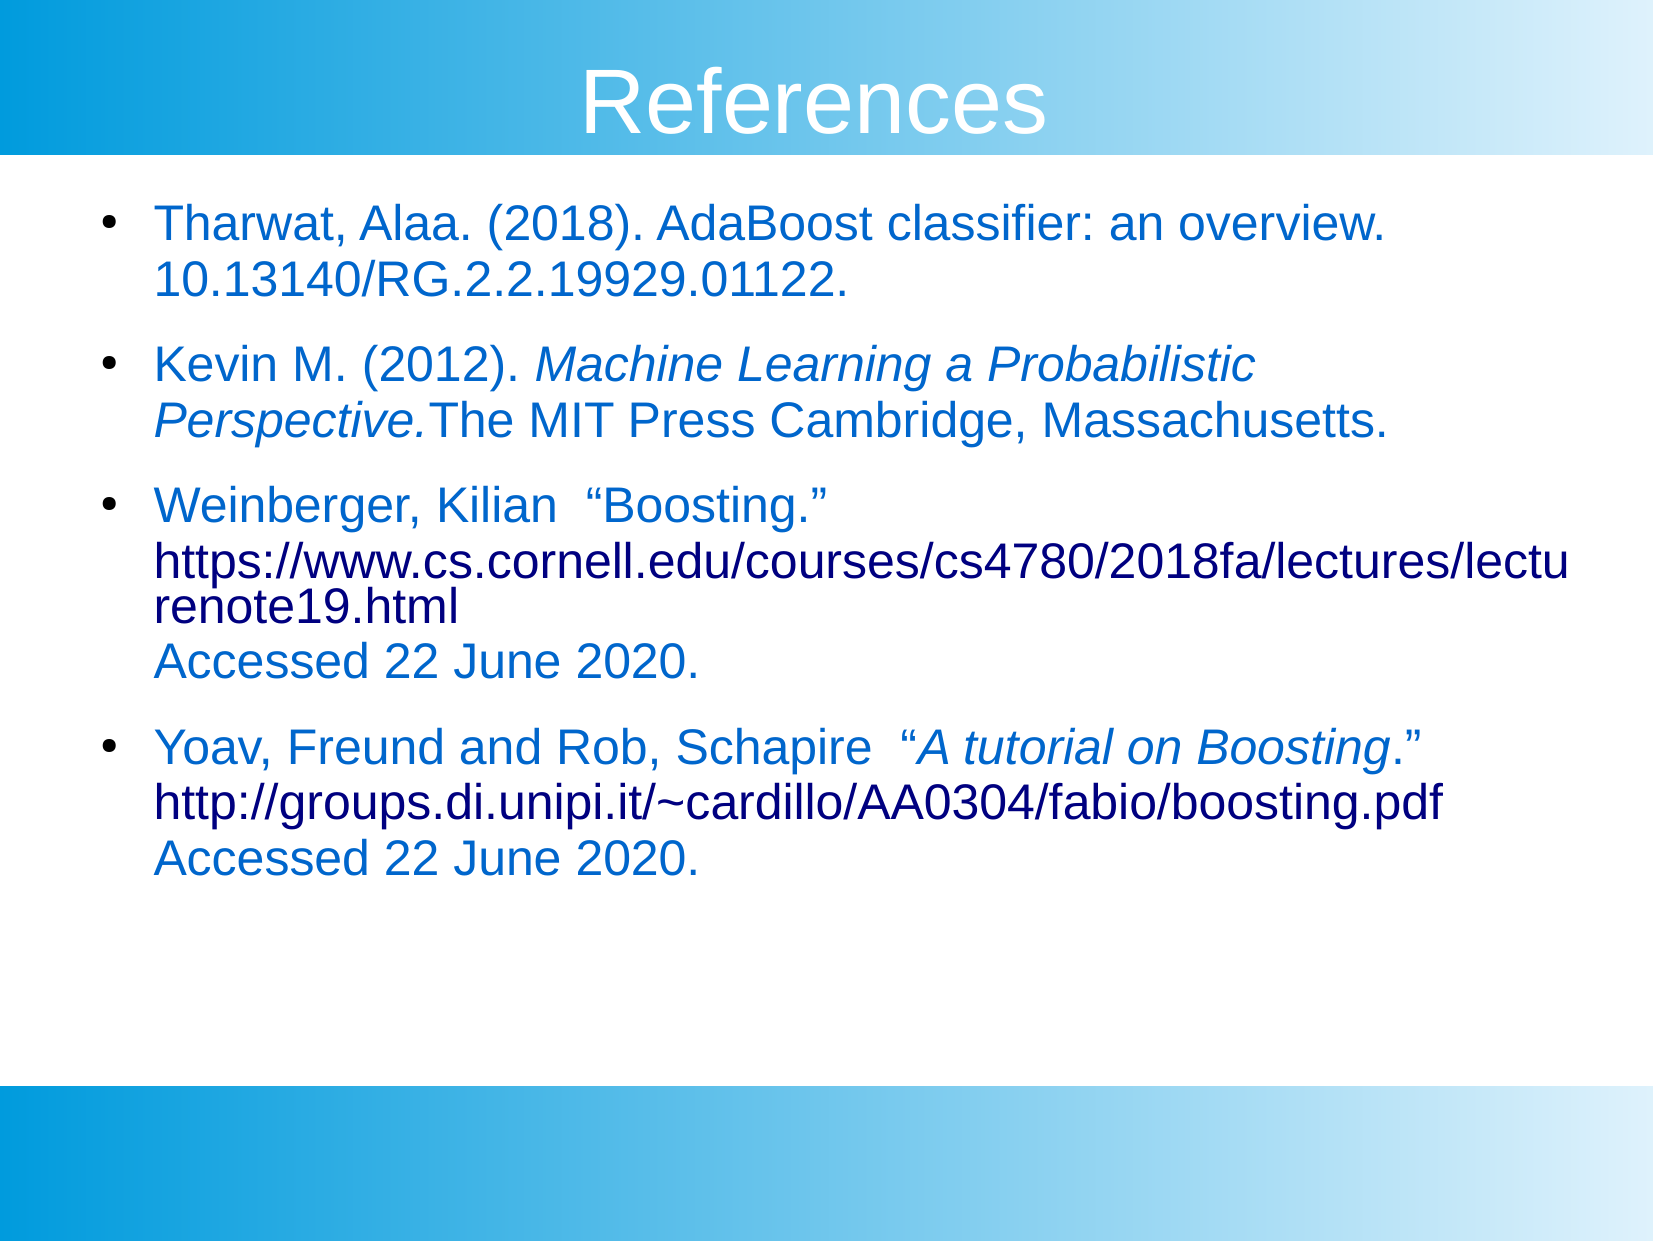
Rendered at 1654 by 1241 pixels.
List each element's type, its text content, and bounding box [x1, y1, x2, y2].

list Tharwat, Alaa. (2018). AdaBoost classifier: an overview. 10.13140/RG.2.2.19929.01122. Kevin M. (2012). Machine Learning a Probabilistic Perspective.The MIT Press Cambridge, Massachusetts. Weinberger, Kilian “Boosting.” https://www.cs.cornell.edu/courses/cs4780/2018fa/lectures/lecturenote19.htmlAccessed 22 June 2020. Yoav, Freund and Rob, Schapire “A tutorial on Boosting.” http://groups.di.unipi.it/~cardillo/AA0304/fabio/boosting.pdf Accessed 22 June 2020. [82, 195, 1571, 1096]
title References [82, 49, 1571, 155]
